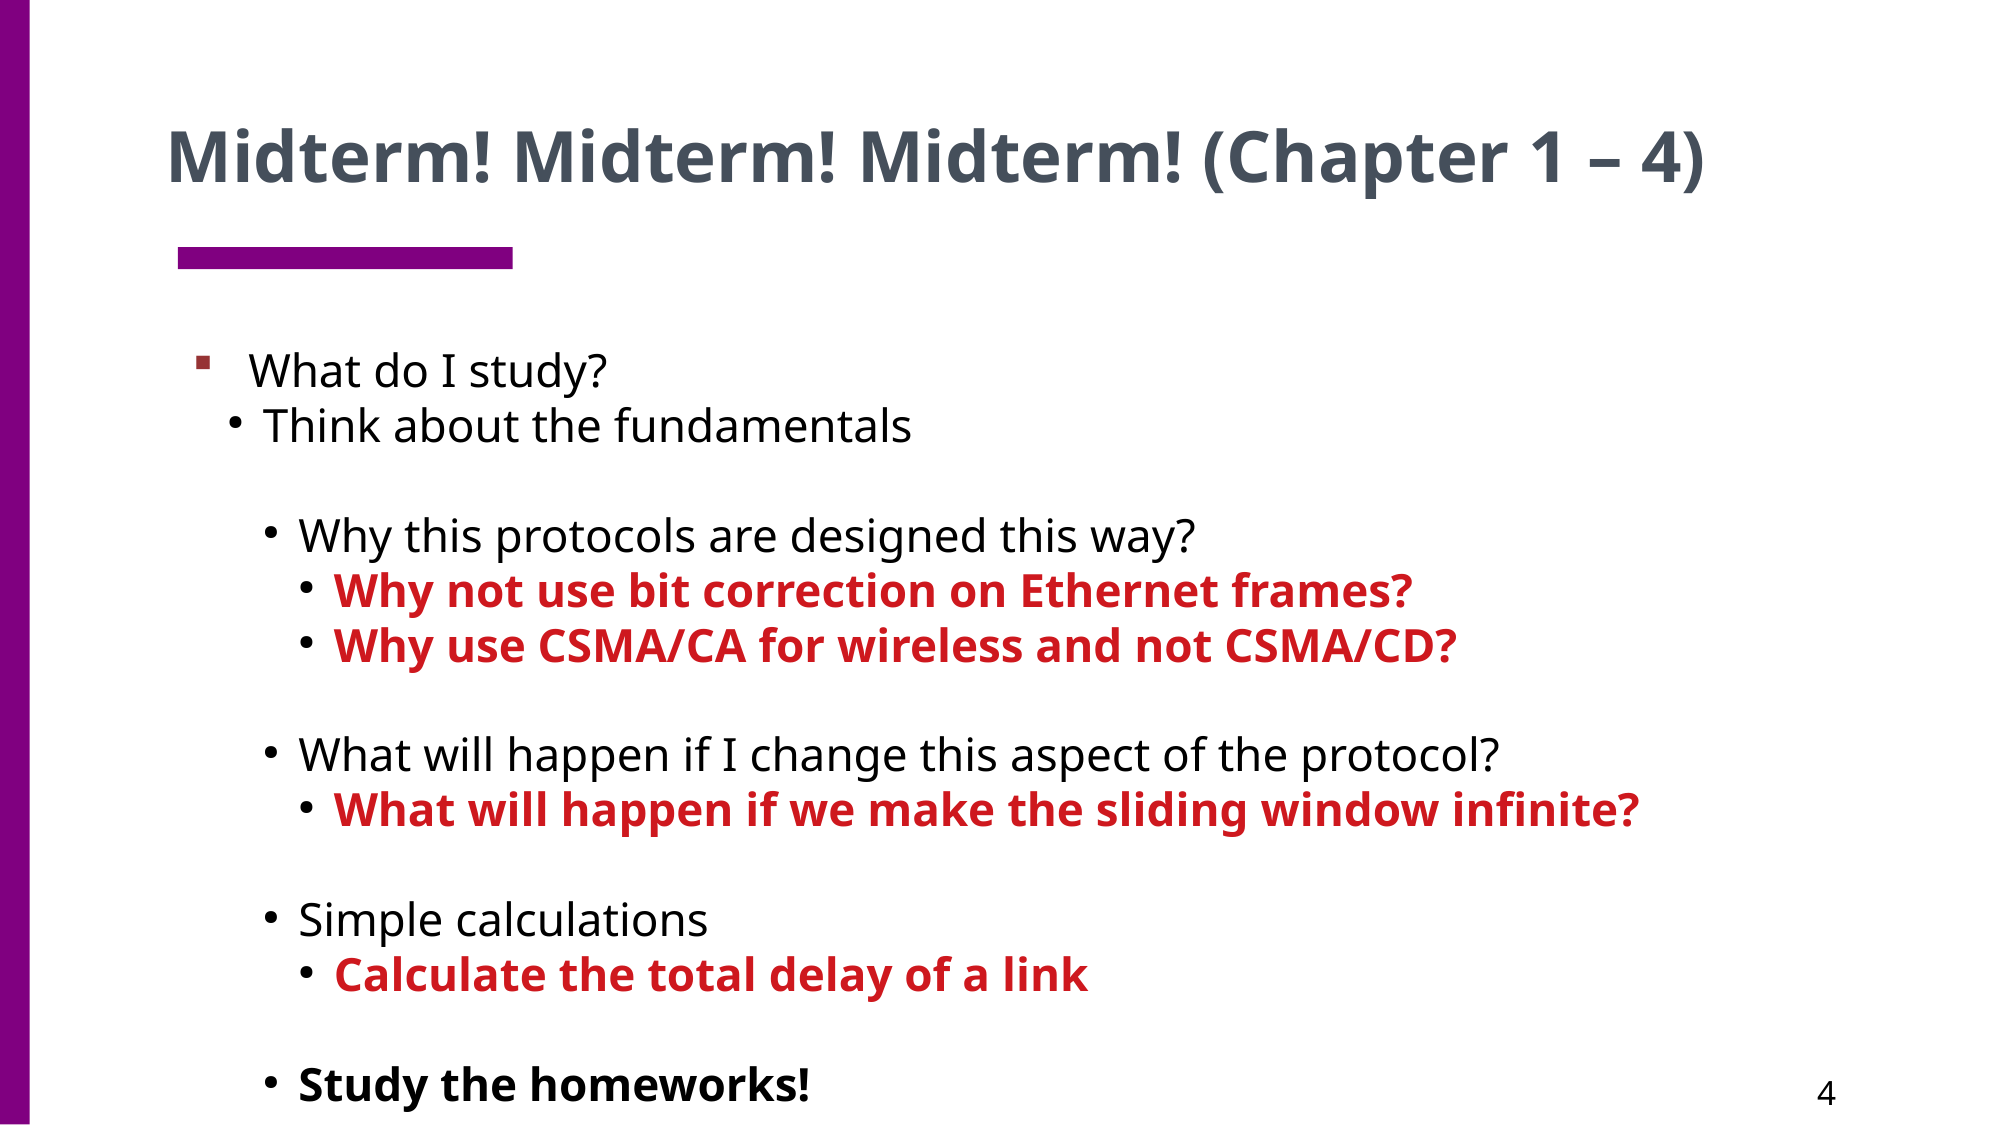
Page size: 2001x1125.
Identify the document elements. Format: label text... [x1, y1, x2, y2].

text_box What do I study? Think about the fundamentals Why this protocols are designed this way? Why not use bit correction on Ethernet frames? Why use CSMA/CA for wireless and not CSMA/CD? What will happen if I change this aspect of the protocol? What will happen if we make the sliding window infinite? Simple calculations Calculate the total delay of a link Study the homeworks! [177, 326, 1875, 1050]
text_box Midterm! Midterm! Midterm! (Chapter 1 – 4) [151, 0, 1849, 212]
